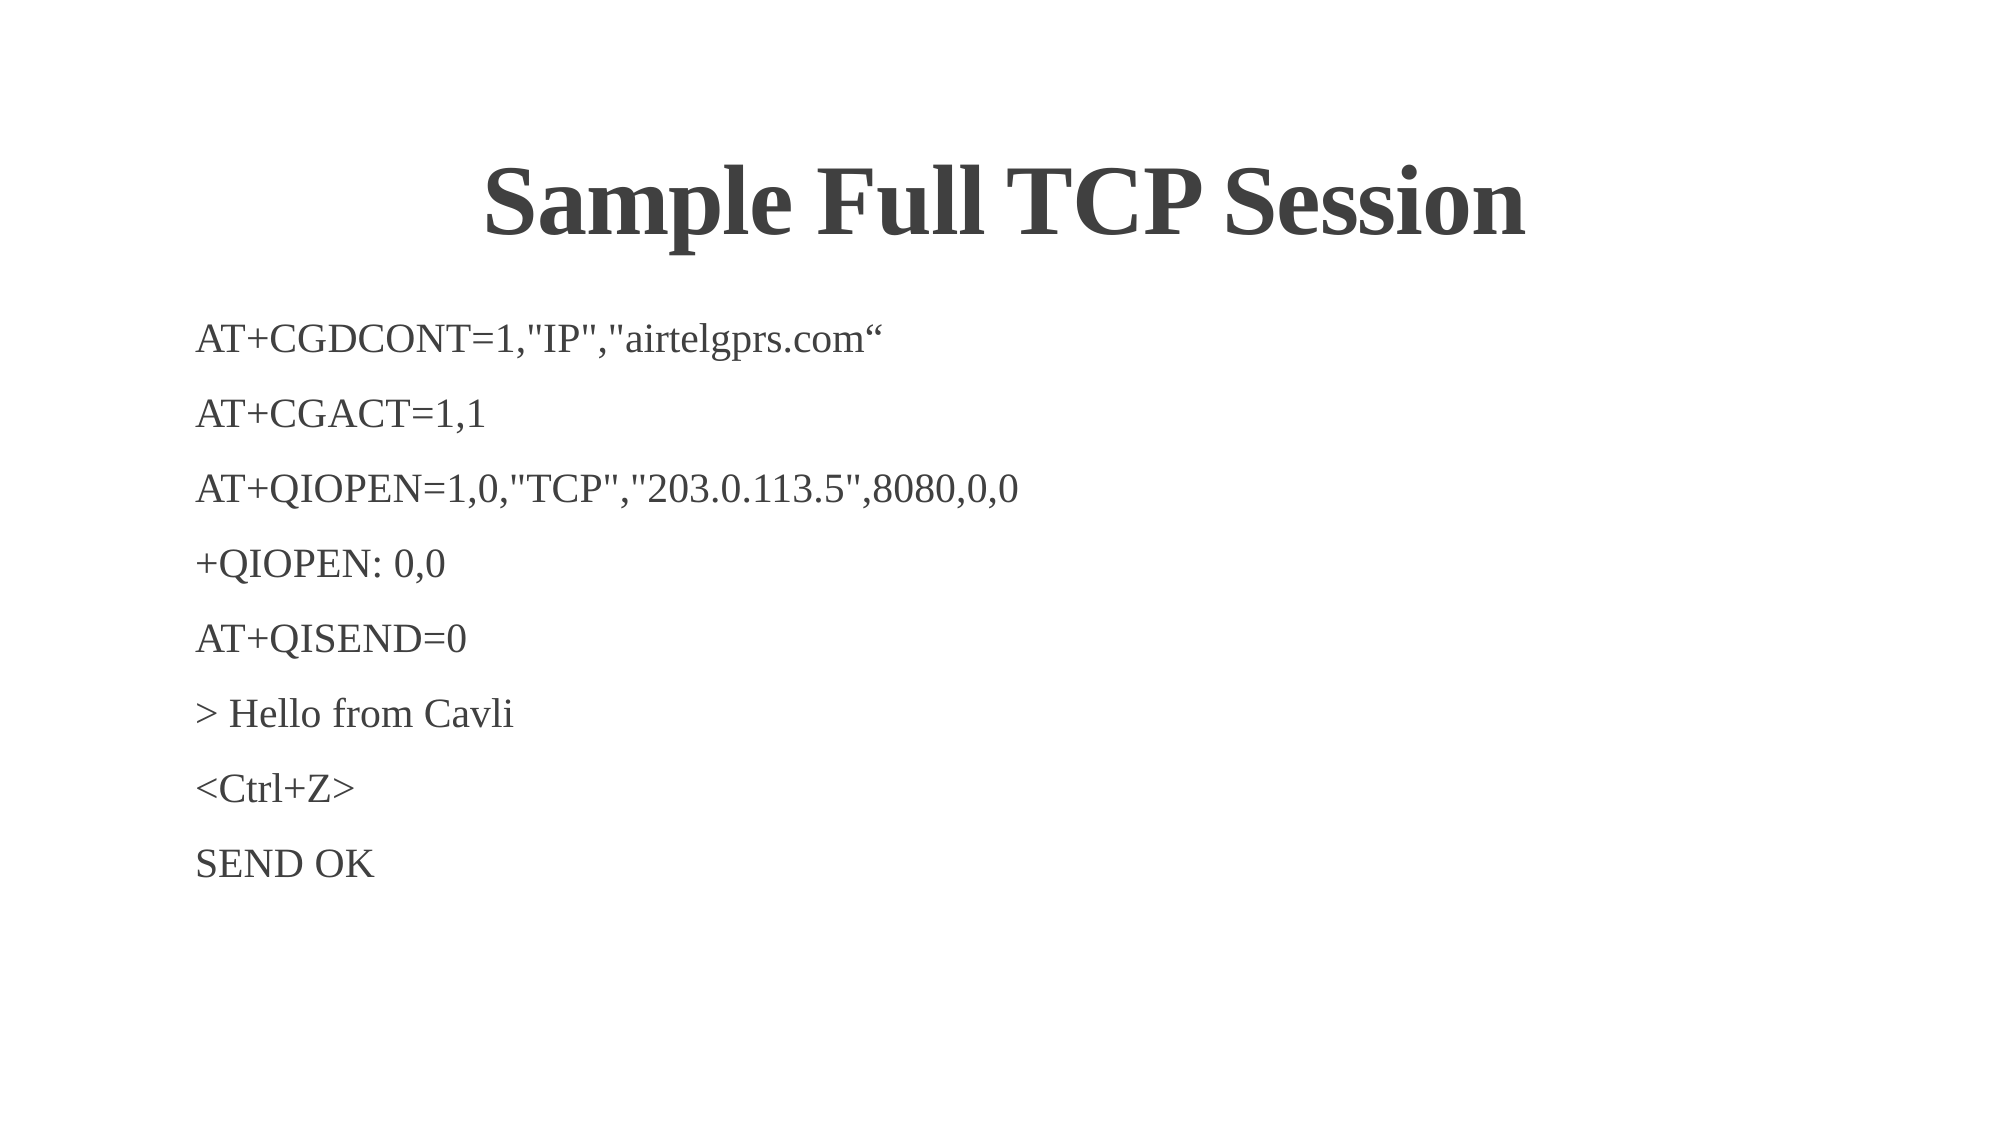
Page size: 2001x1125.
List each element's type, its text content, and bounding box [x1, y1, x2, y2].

title Sample Full TCP Session [180, 144, 1831, 302]
list AT+CGDCONT=1,"IP","airtelgprs.com“ AT+CGACT=1,1 AT+QIOPEN=1,0,"TCP","203.0.113.5",8080,0,0 +QIOPEN: 0,0 AT+QISEND=0 > Hello from Cavli <Ctrl+Z> SEND OK [180, 302, 1831, 963]
